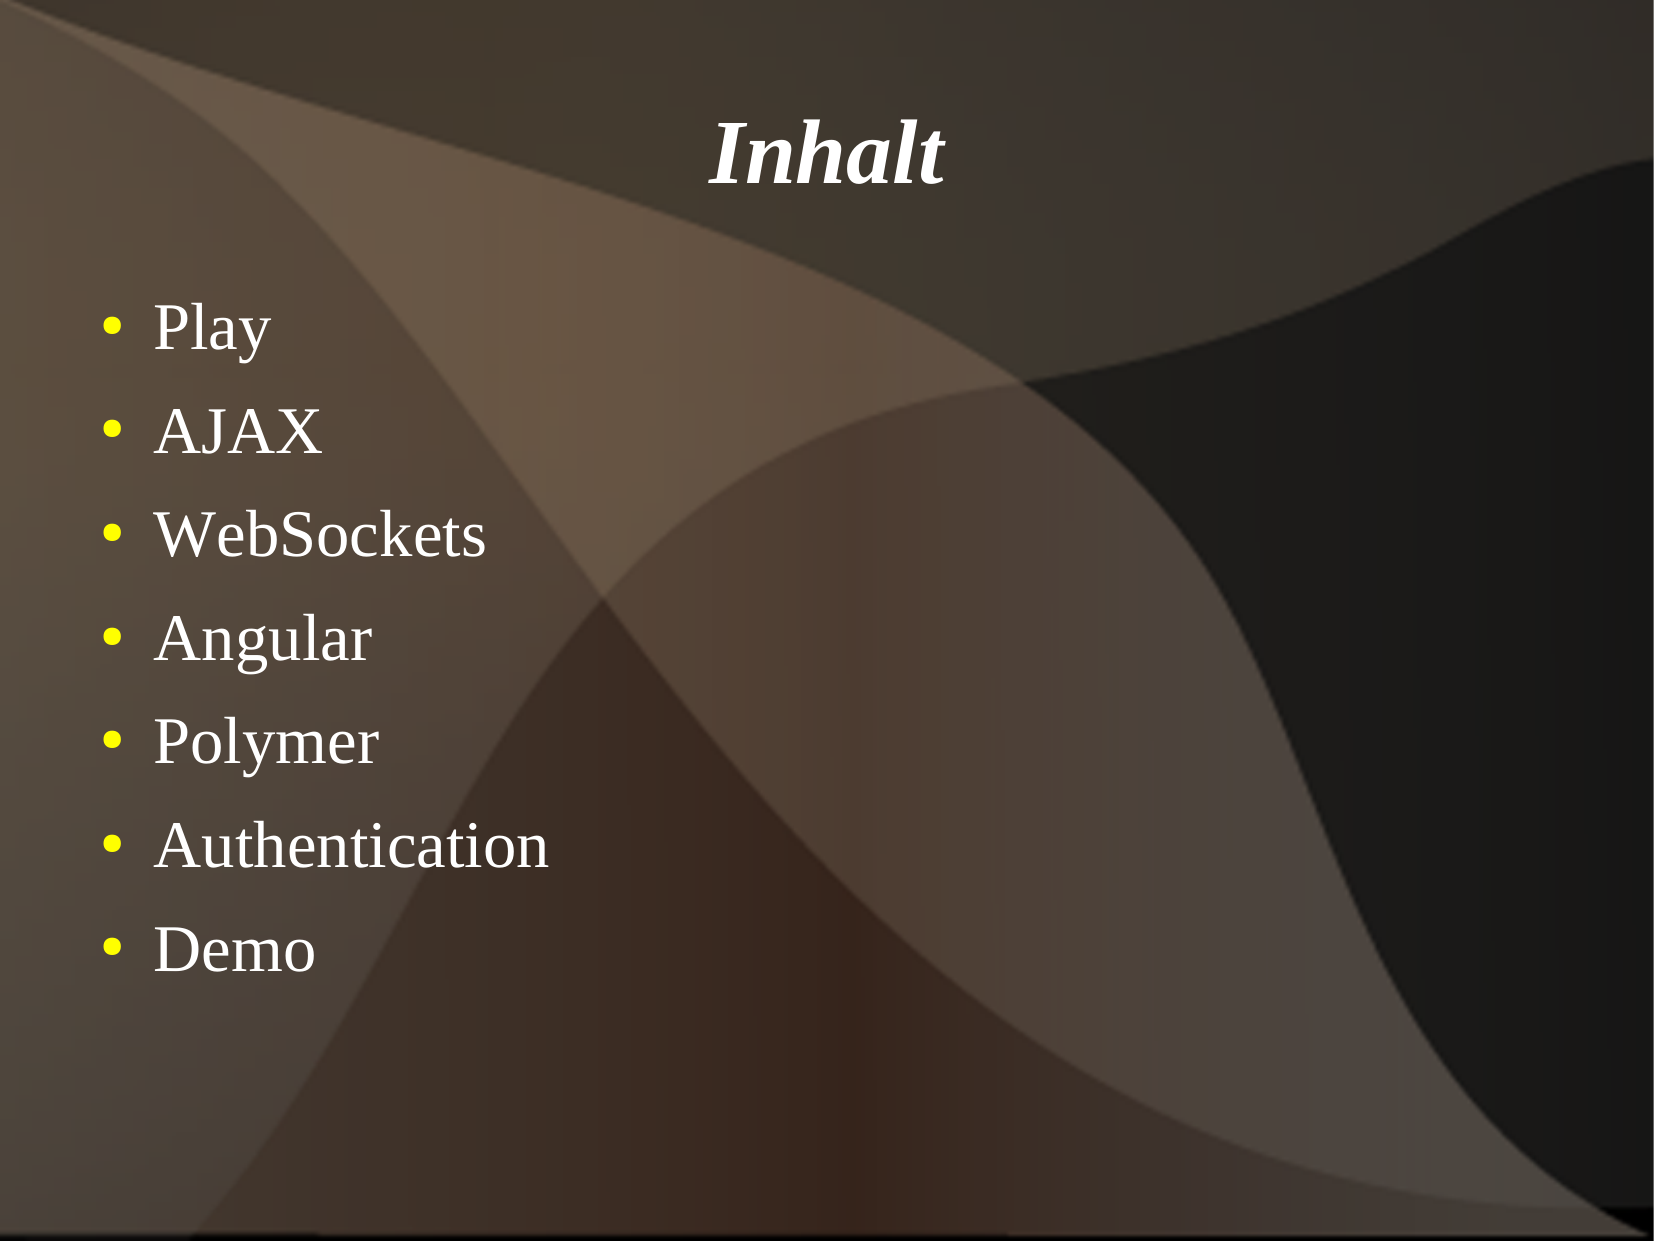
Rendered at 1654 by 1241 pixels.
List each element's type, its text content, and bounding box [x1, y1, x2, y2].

list Play AJAX WebSockets Angular Polymer Authentication Demo [82, 290, 1571, 1109]
title Inhalt [82, 49, 1571, 257]
picture [0, 0, 1654, 1241]
